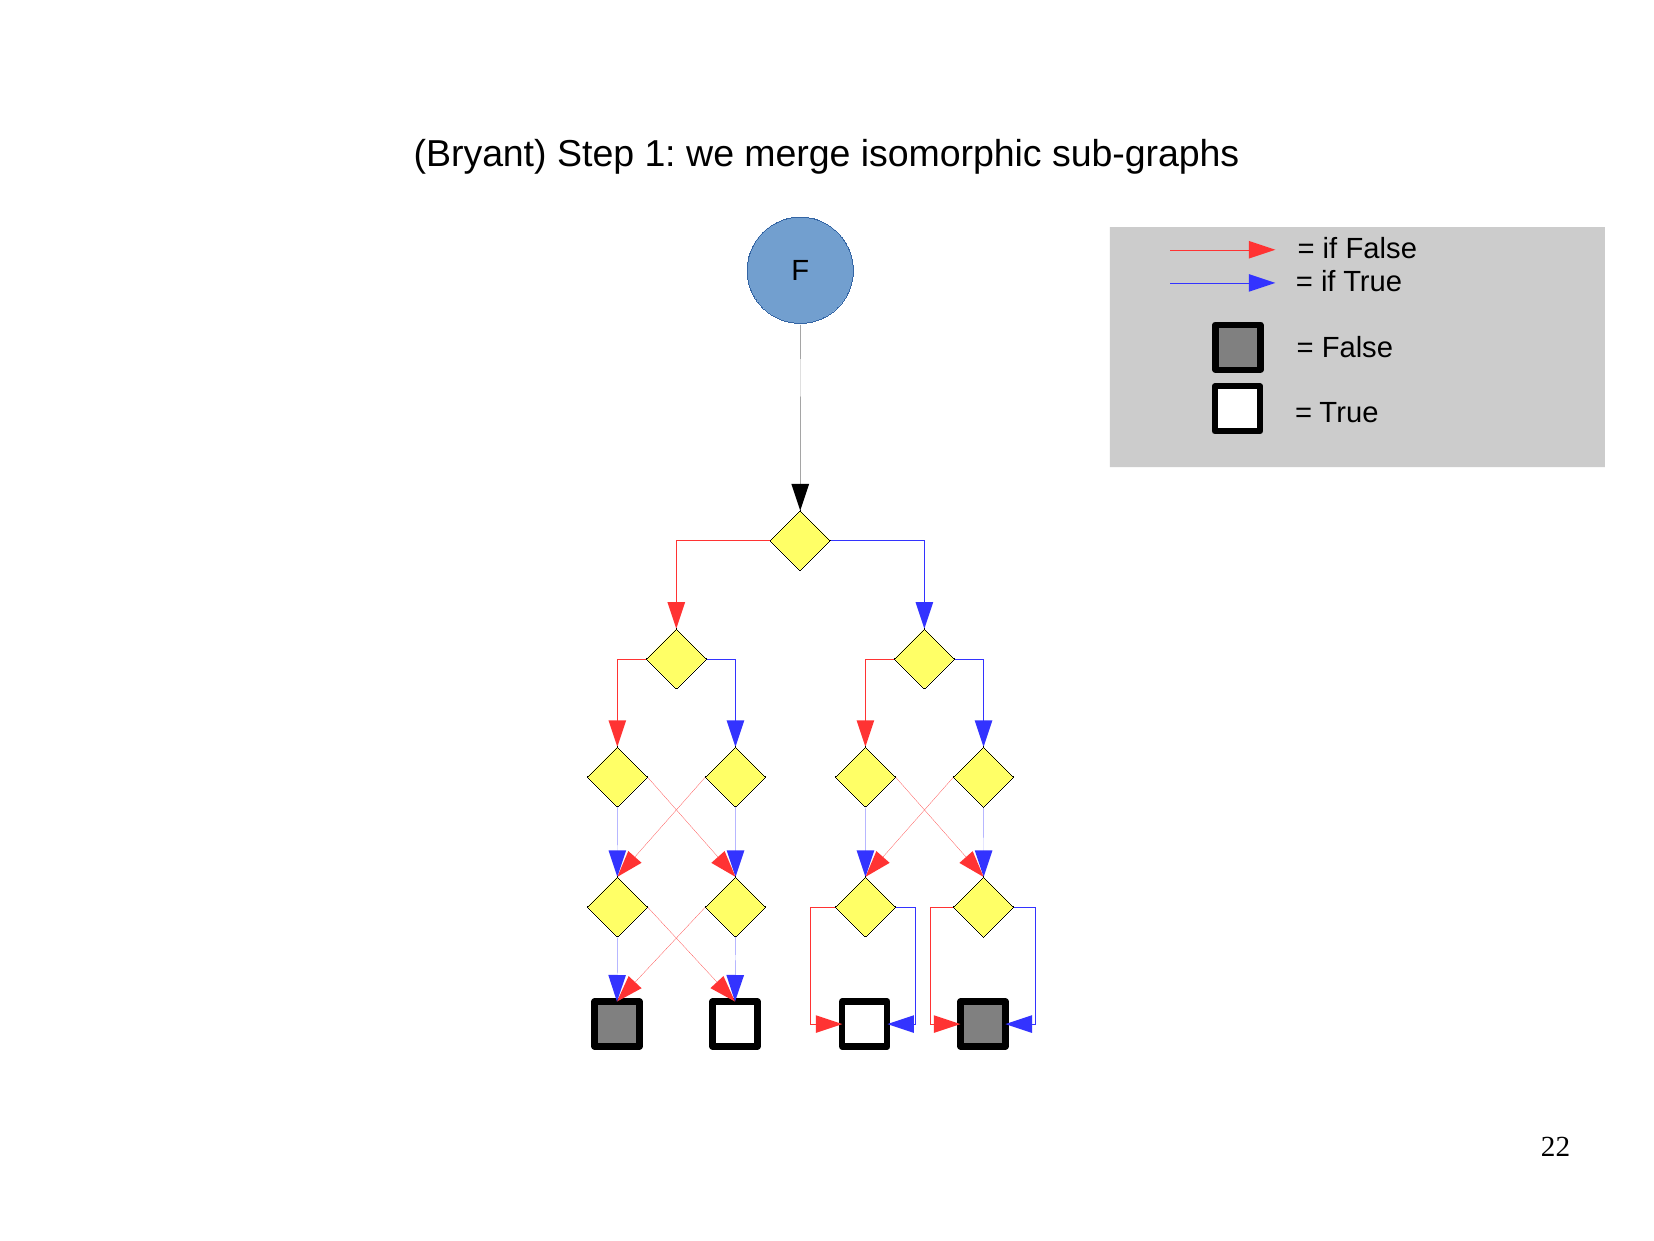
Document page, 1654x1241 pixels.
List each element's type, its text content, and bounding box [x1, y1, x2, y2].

text_box [953, 746, 1014, 808]
text_box [1215, 324, 1261, 370]
text_box [712, 1001, 758, 1047]
text_box [646, 628, 707, 689]
text_box = if False = if True = False = True [1109, 227, 1605, 468]
text_box F [747, 257, 854, 324]
title (Bryant) Step 1: we merge isomorphic sub-graphs [82, 49, 1571, 257]
text_box [587, 876, 648, 937]
text_box [894, 628, 955, 689]
text_box [705, 746, 766, 807]
text_box [770, 510, 831, 571]
text_box [953, 876, 1014, 938]
text_box [1215, 386, 1261, 432]
text_box [594, 1001, 640, 1047]
text_box [835, 746, 896, 807]
text_box [842, 1001, 888, 1047]
text_box [960, 1001, 1006, 1047]
text_box [835, 876, 896, 937]
text_box [705, 876, 766, 937]
text_box [587, 746, 648, 807]
